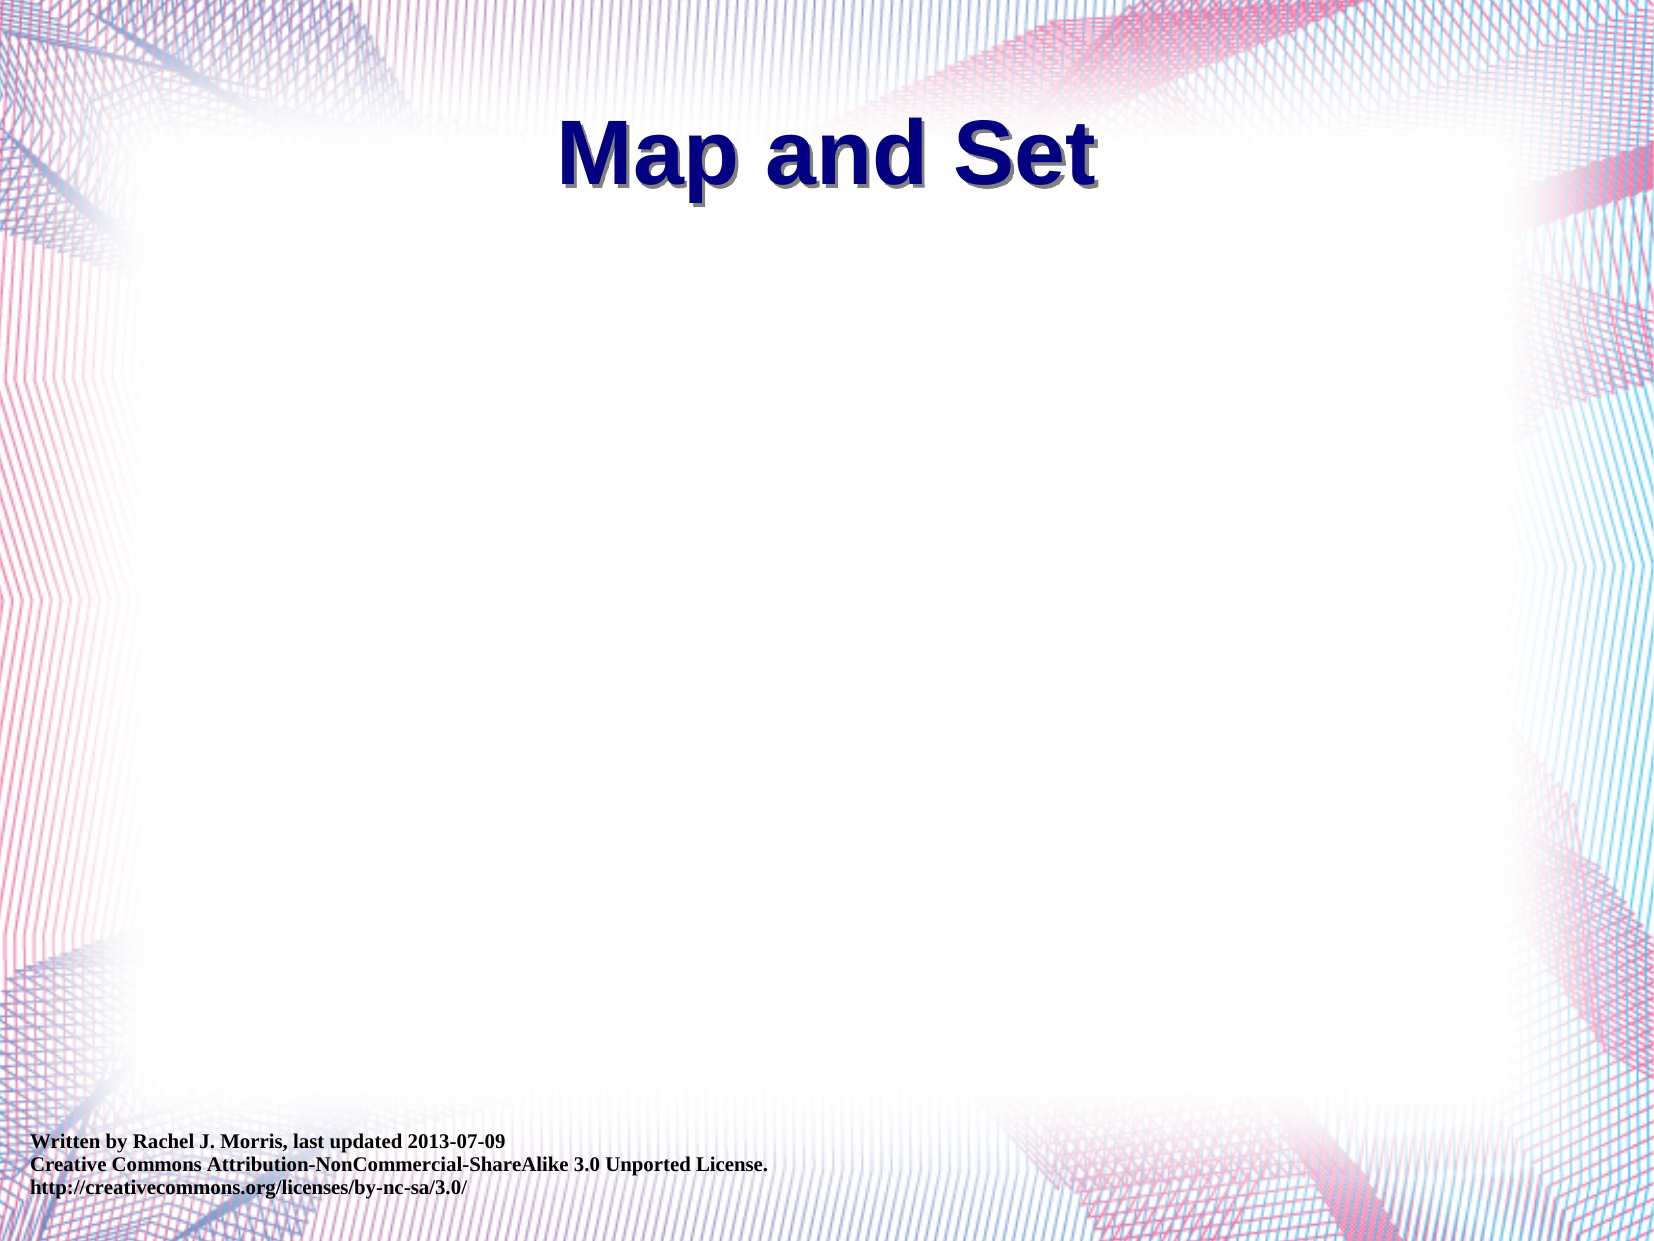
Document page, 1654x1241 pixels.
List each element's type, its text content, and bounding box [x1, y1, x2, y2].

picture [0, 0, 1654, 1241]
title Map and Set [82, 49, 1571, 257]
